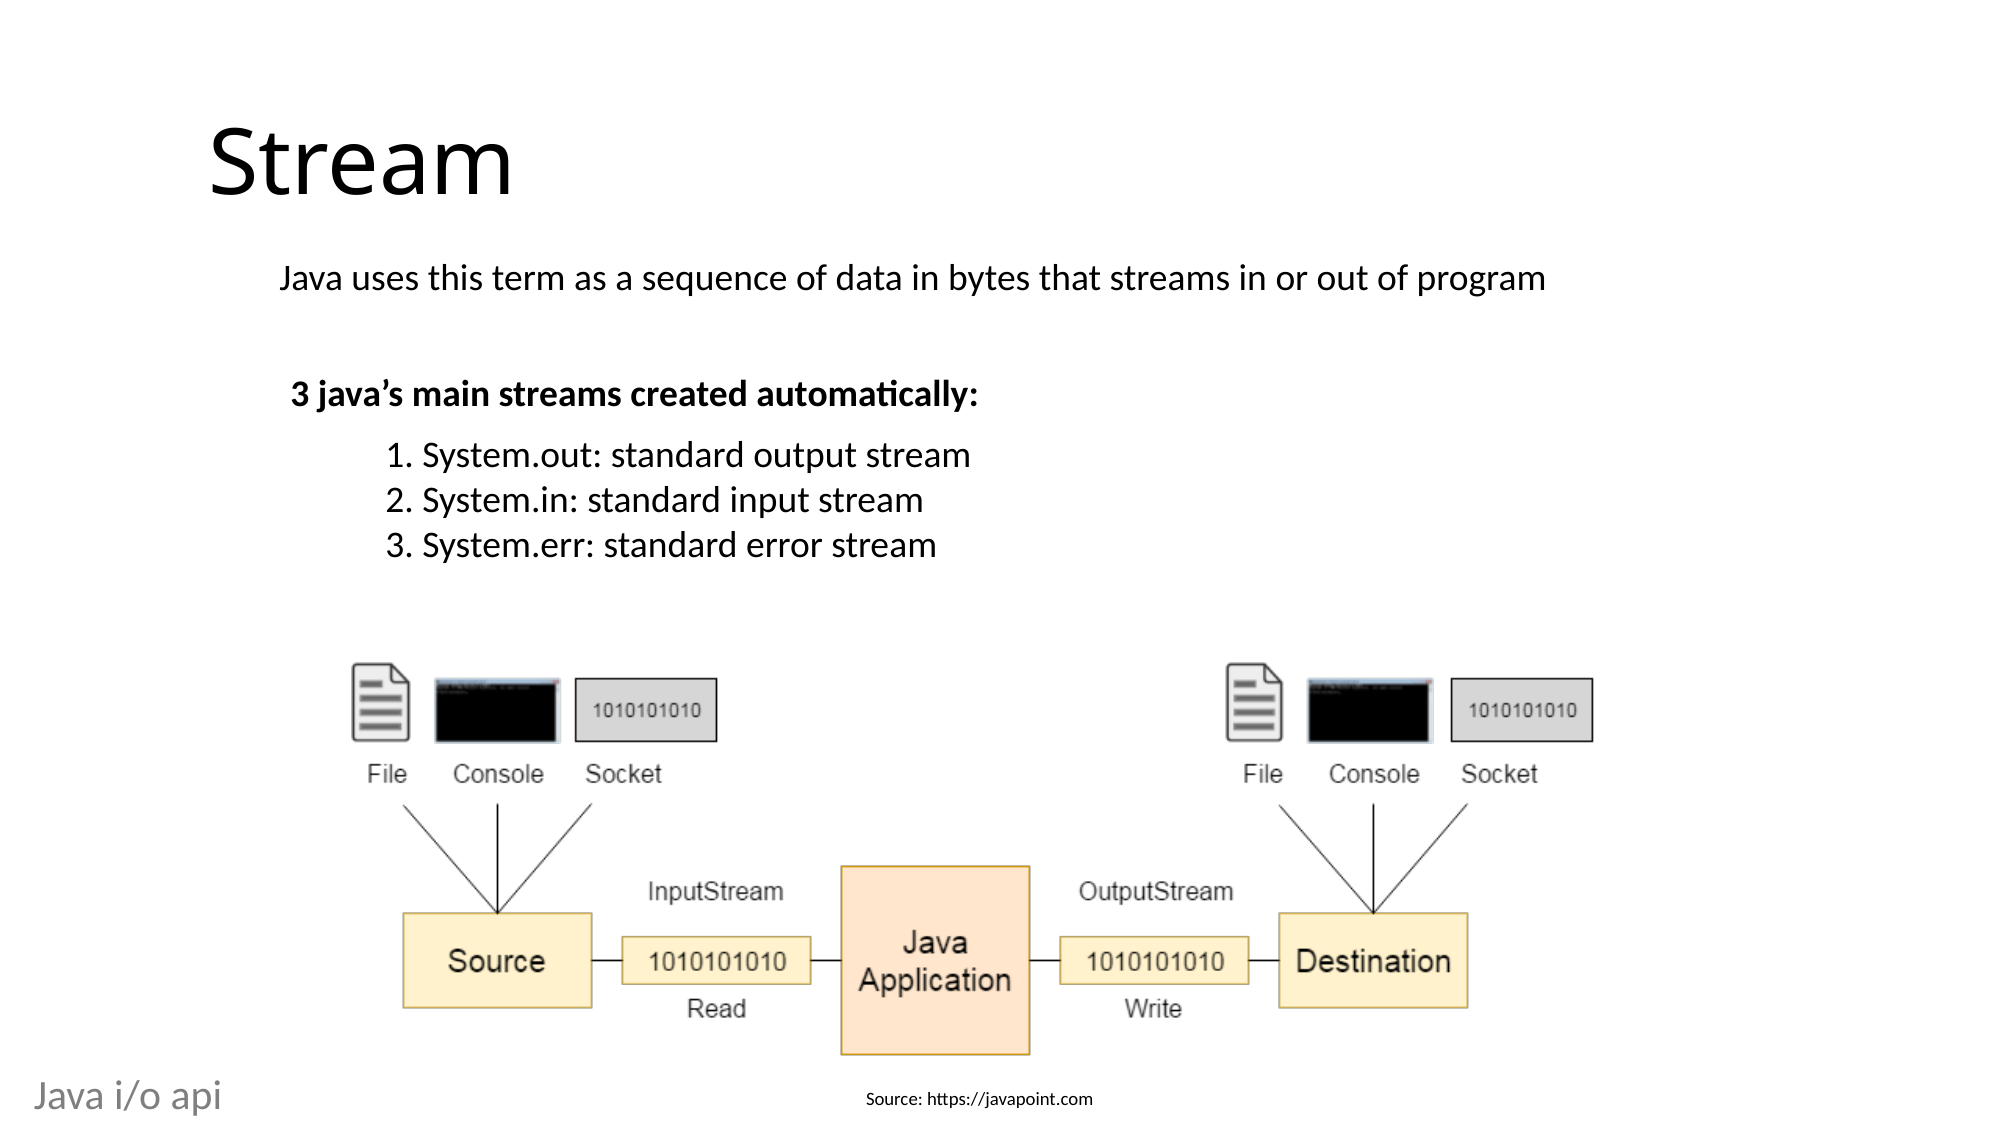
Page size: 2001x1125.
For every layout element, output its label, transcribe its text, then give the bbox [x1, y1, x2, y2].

text_box 3 java’s main streams created automatically: [275, 362, 995, 422]
title Stream [0, 97, 787, 222]
subtitle Java i/o api [0, 1066, 306, 1125]
text_box 1. System.out: standard output stream 2. System.in: standard input stream 3. System.err: standard error stream [370, 422, 1000, 620]
text_box Java uses this term as a sequence of data in bytes that streams in or out of program [264, 244, 1577, 306]
text_box Source: https://javapoint.com [851, 1078, 1113, 1117]
picture [350, 661, 1595, 1057]
